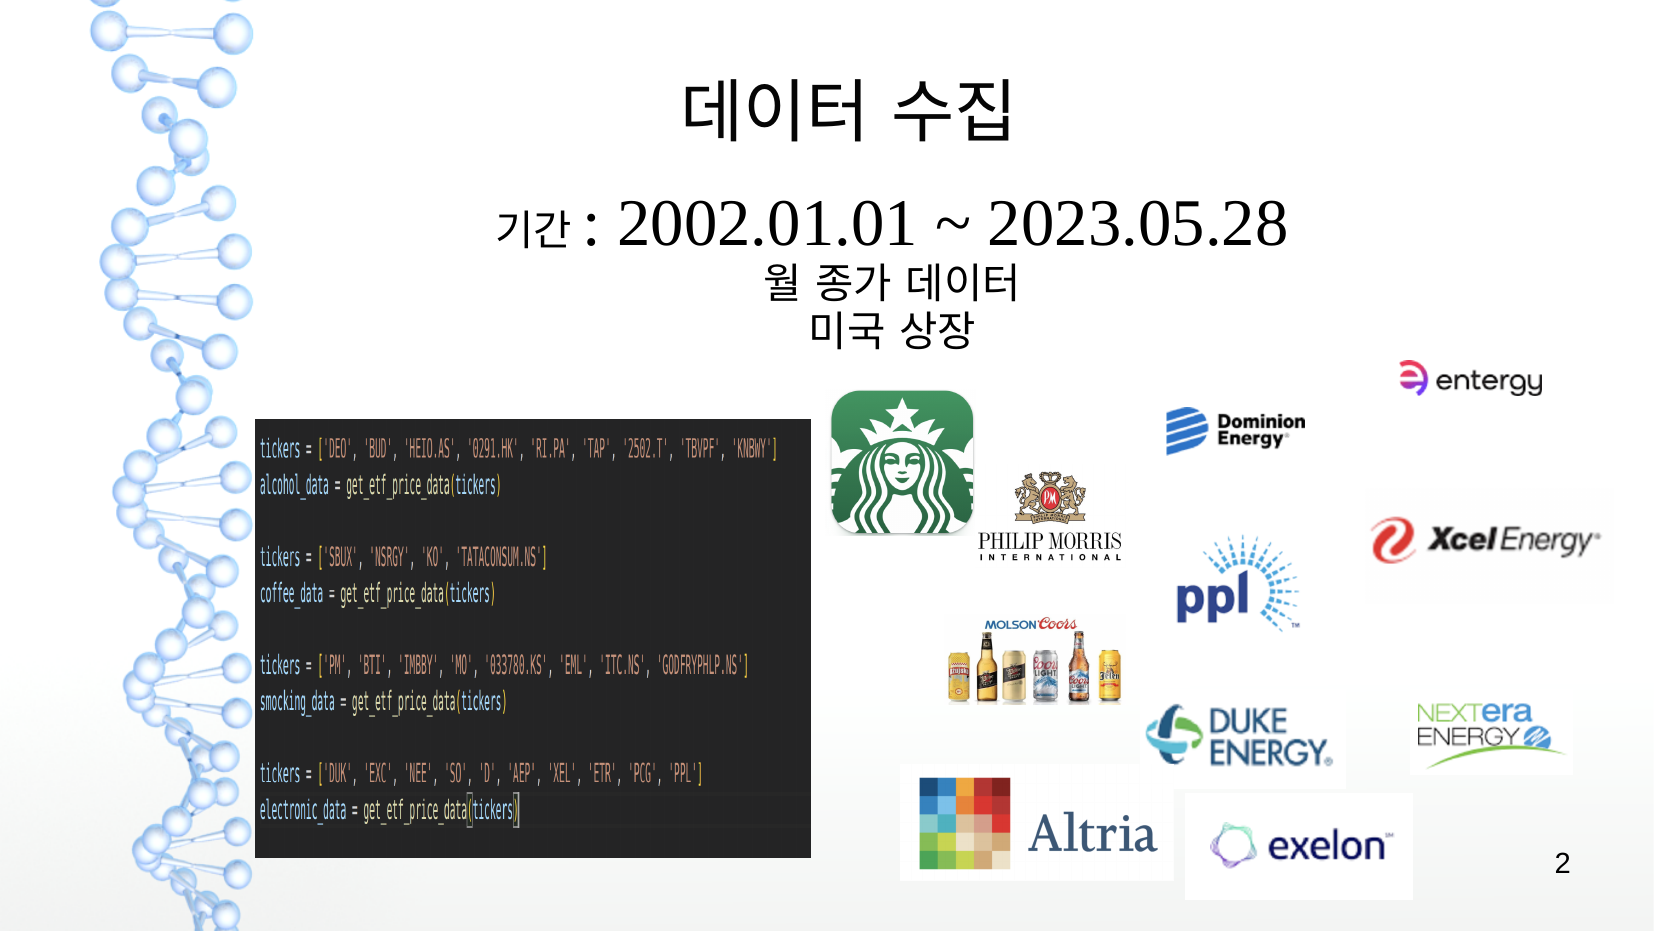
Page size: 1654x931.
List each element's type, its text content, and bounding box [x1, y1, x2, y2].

title 데이터 수집 [265, 35, 1595, 189]
picture [0, 0, 1654, 931]
subtitle 기간: 2002.01.01 ~ 2023.05.28 월 종가 데이터 미국 상장 [465, 189, 1321, 526]
